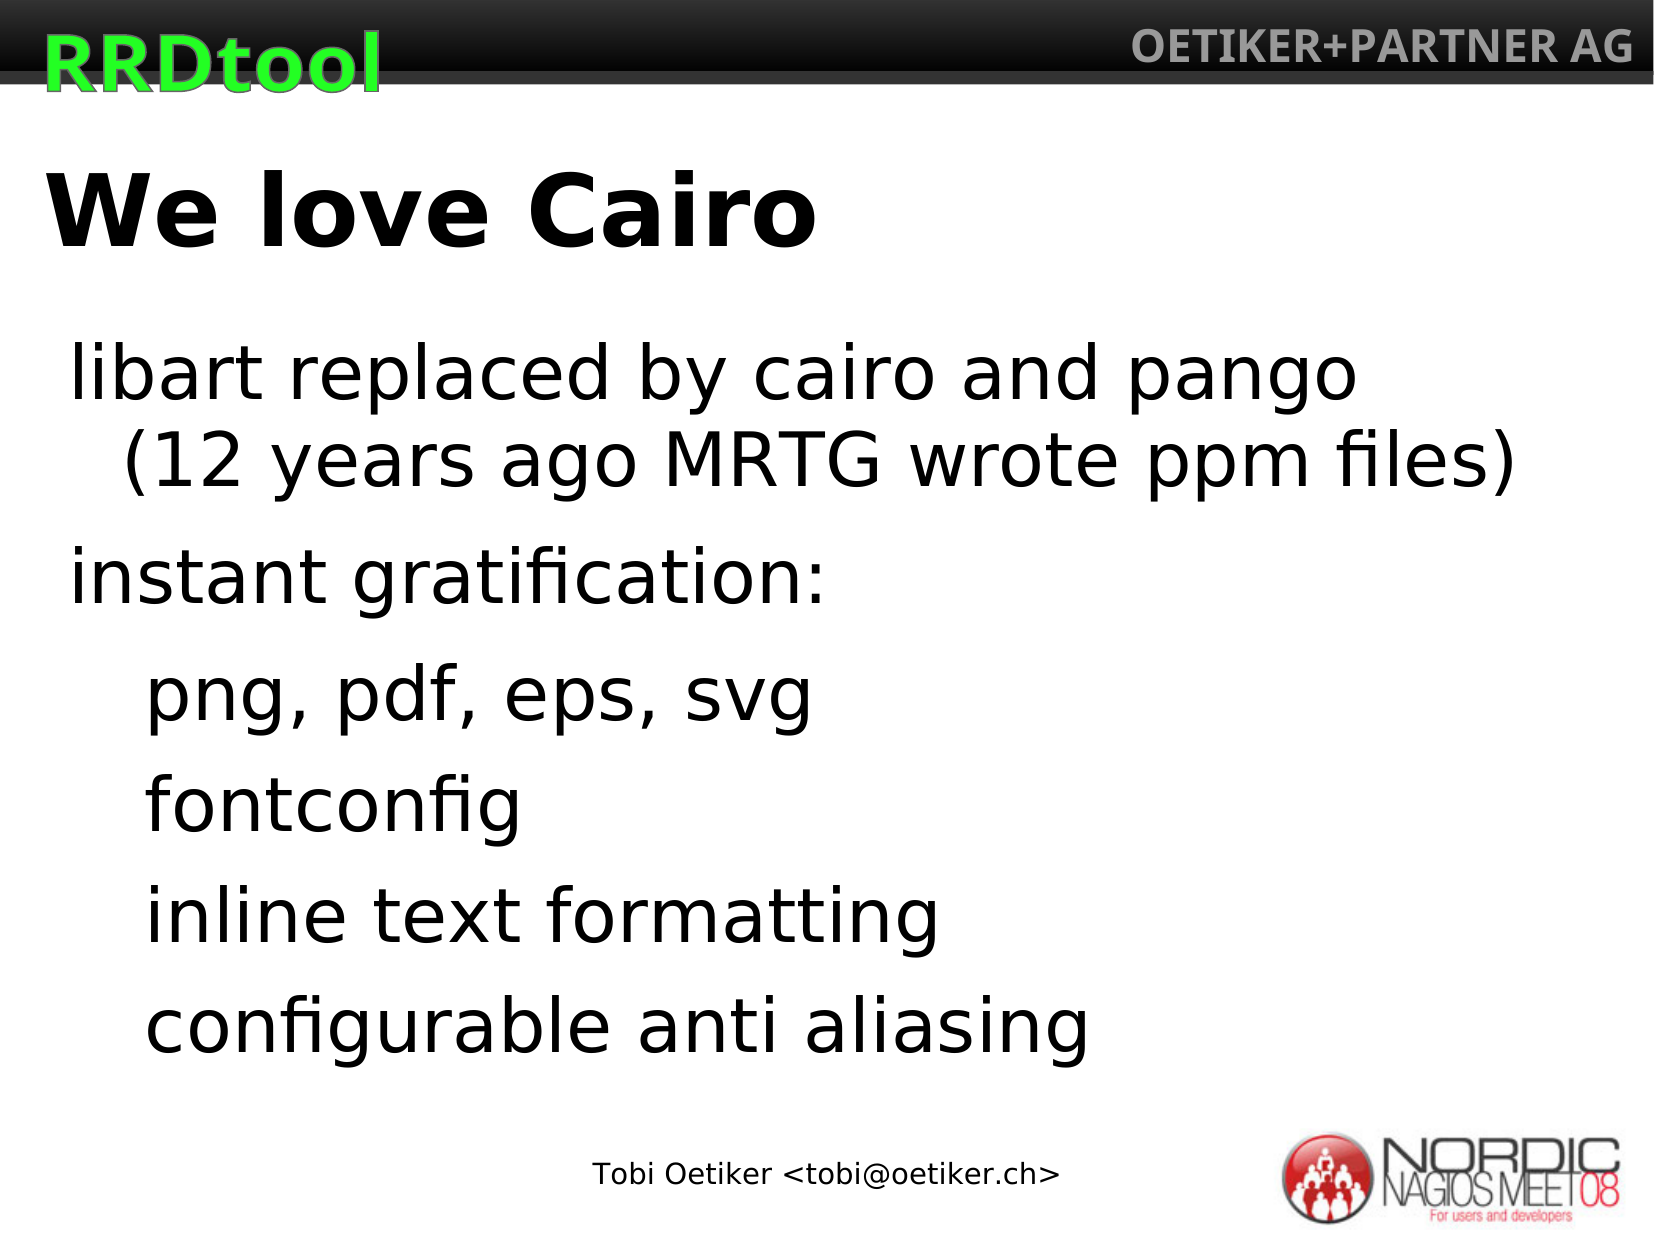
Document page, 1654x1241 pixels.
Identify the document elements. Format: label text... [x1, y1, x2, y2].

title We love Cairo [43, 137, 1582, 287]
list libart replaced by cairo and pango (12 years ago MRTG wrote ppm files) instant gratification: png, pdf, eps, svg fontconfig inline text formatting configurable anti aliasing [50, 329, 1571, 1099]
picture [1262, 1116, 1654, 1241]
